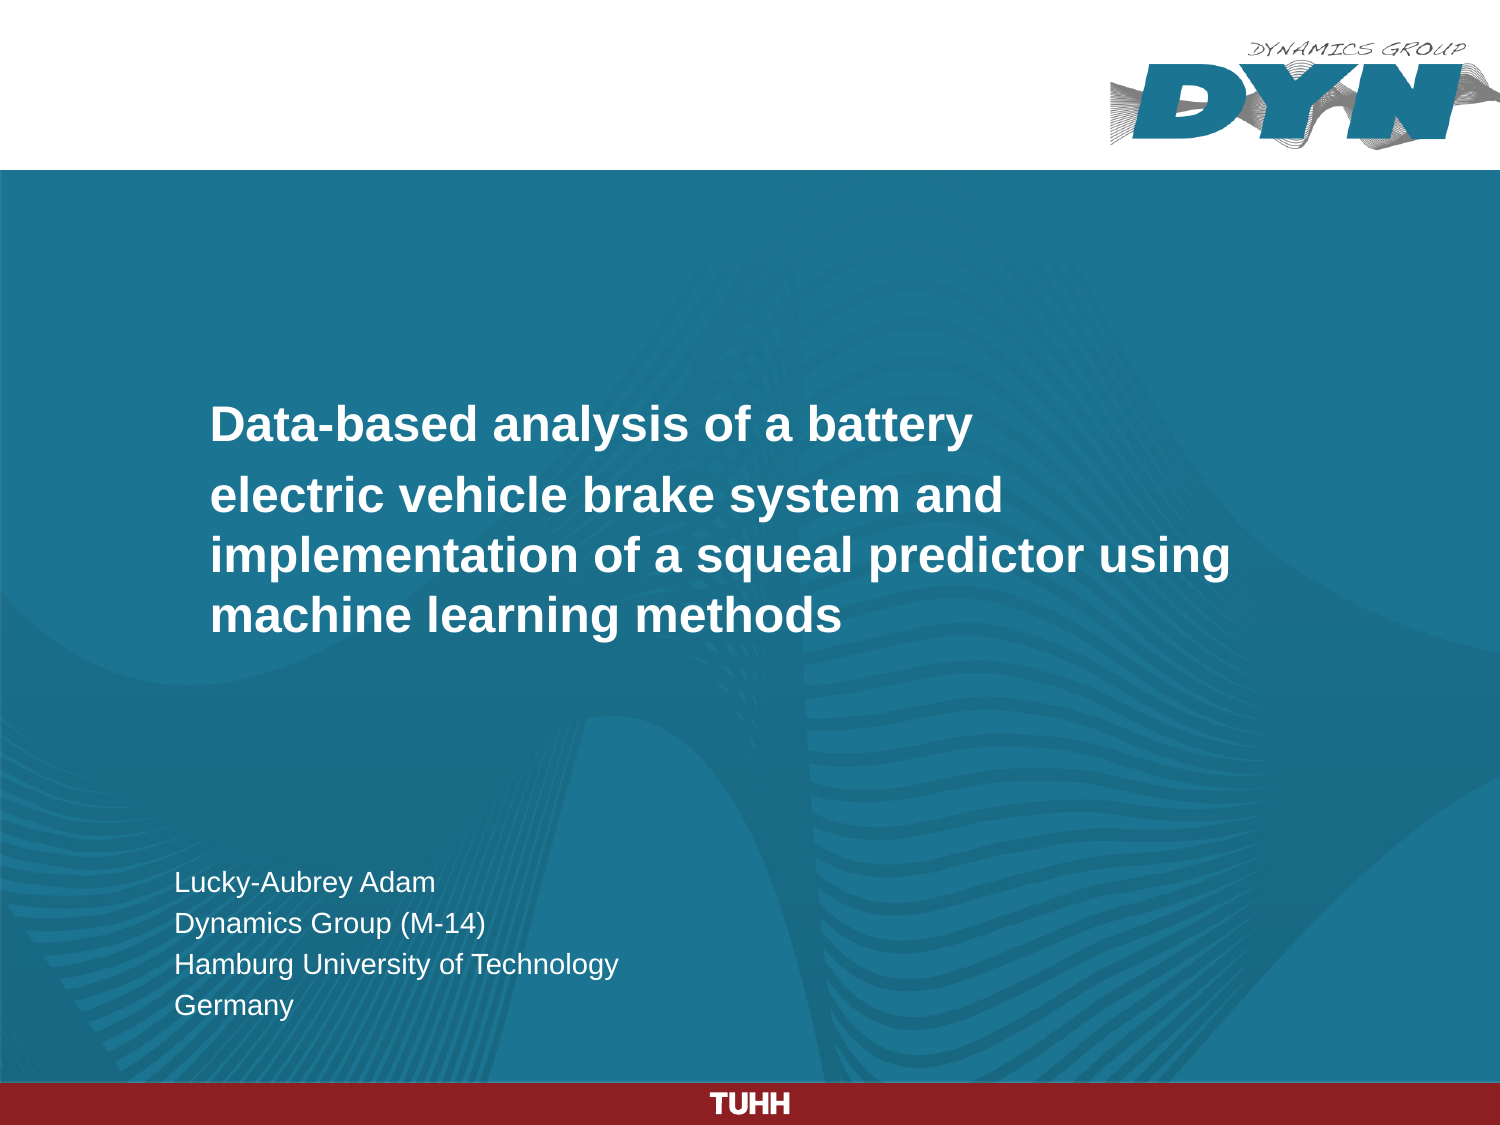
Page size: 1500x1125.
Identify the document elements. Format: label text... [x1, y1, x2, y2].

list Lucky-Aubrey Adam Dynamics Group (M-14) Hamburg University of Technology Germany [159, 856, 1353, 1058]
list Data-based analysis of a battery electric vehicle brake system and implementation of a squeal predictor using machine learning methods [194, 383, 1388, 585]
picture [0, 0, 1500, 1125]
